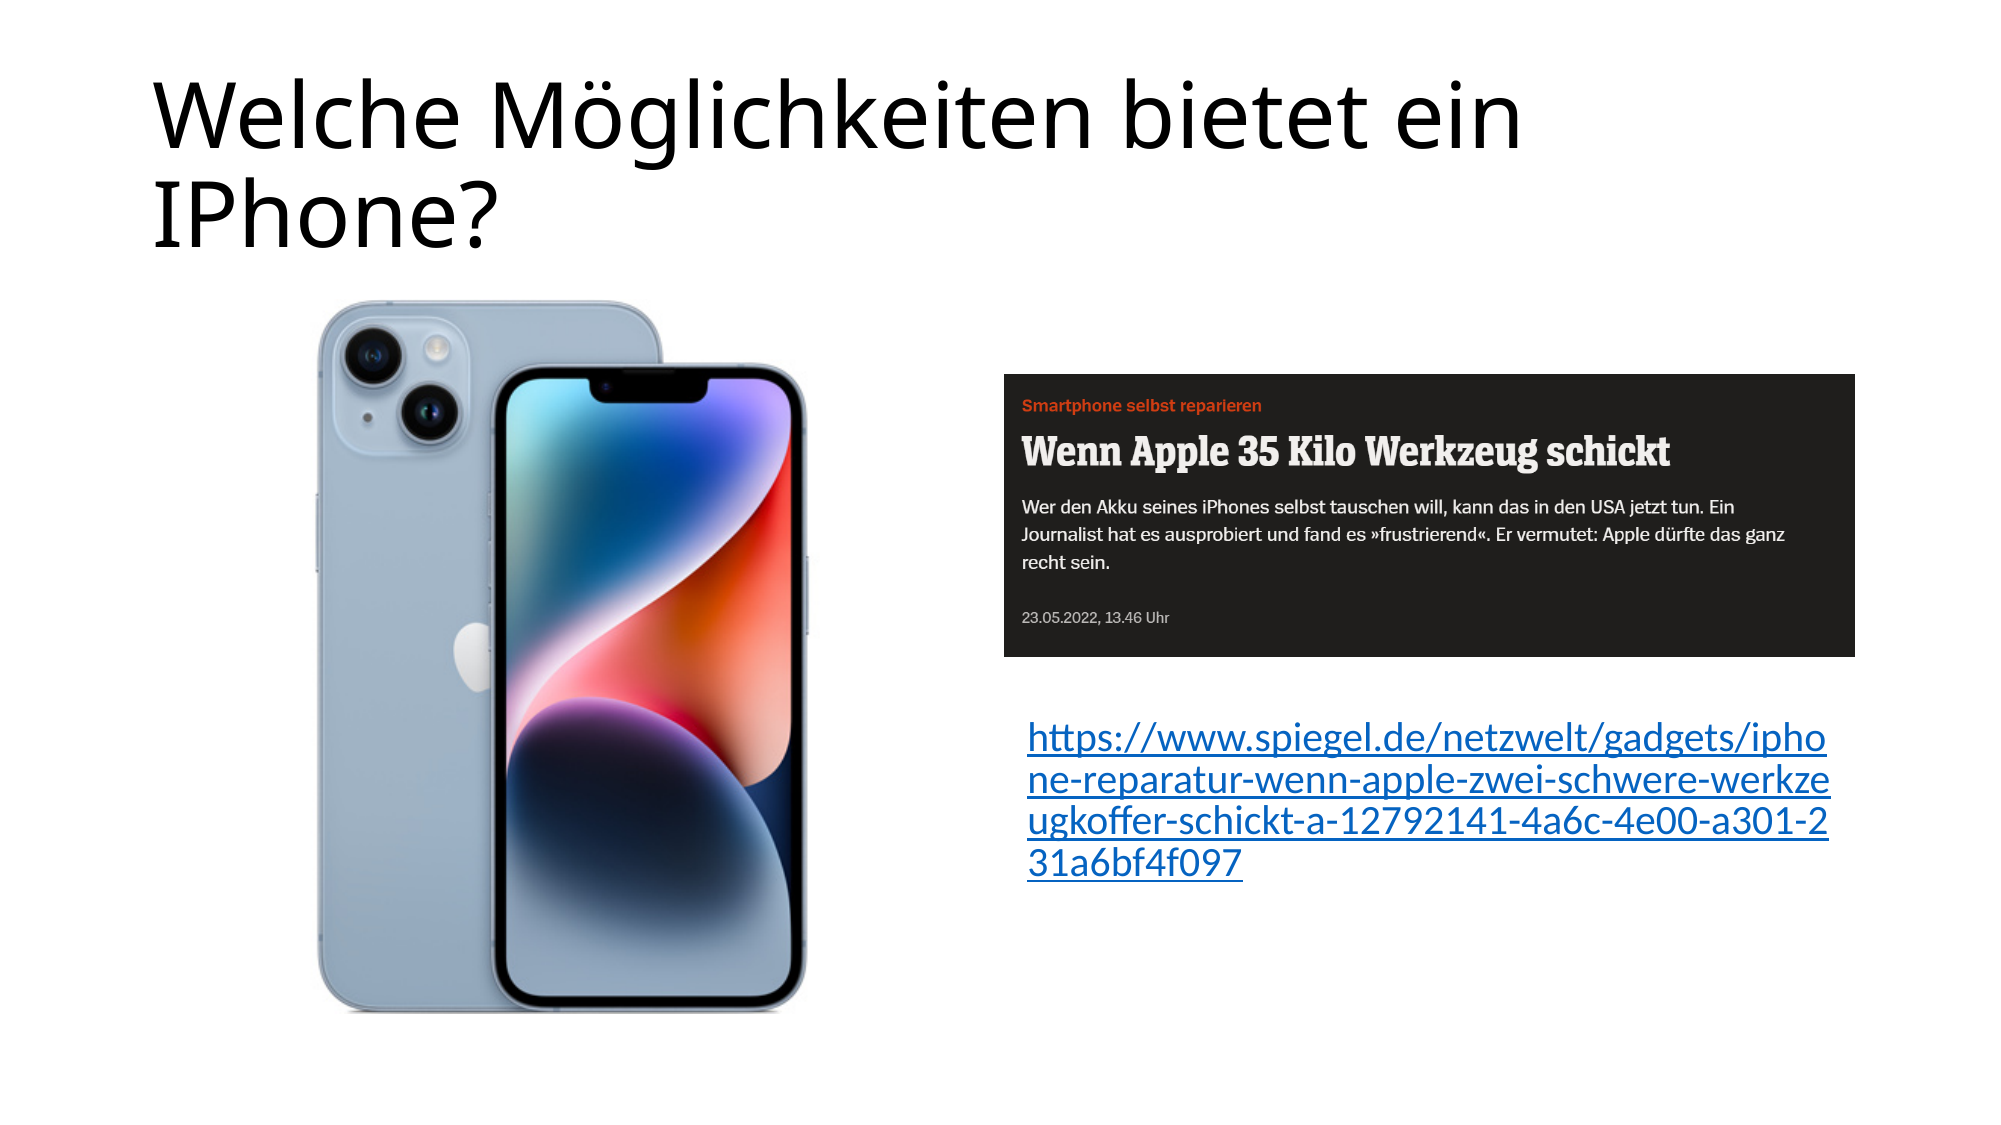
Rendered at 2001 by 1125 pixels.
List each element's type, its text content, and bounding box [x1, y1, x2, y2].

title Welche Möglichkeiten bietet ein IPhone? [137, 59, 1863, 278]
picture [1004, 374, 1855, 657]
text_box https://www.spiegel.de/netzwelt/gadgets/iphone-reparatur-wenn-apple-zwei-schwere-werkzeugkoffer-schickt-a-12792141-4a6c-4e00-a301-231a6bf4f097 [1012, 702, 1863, 768]
picture [178, 299, 947, 1014]
